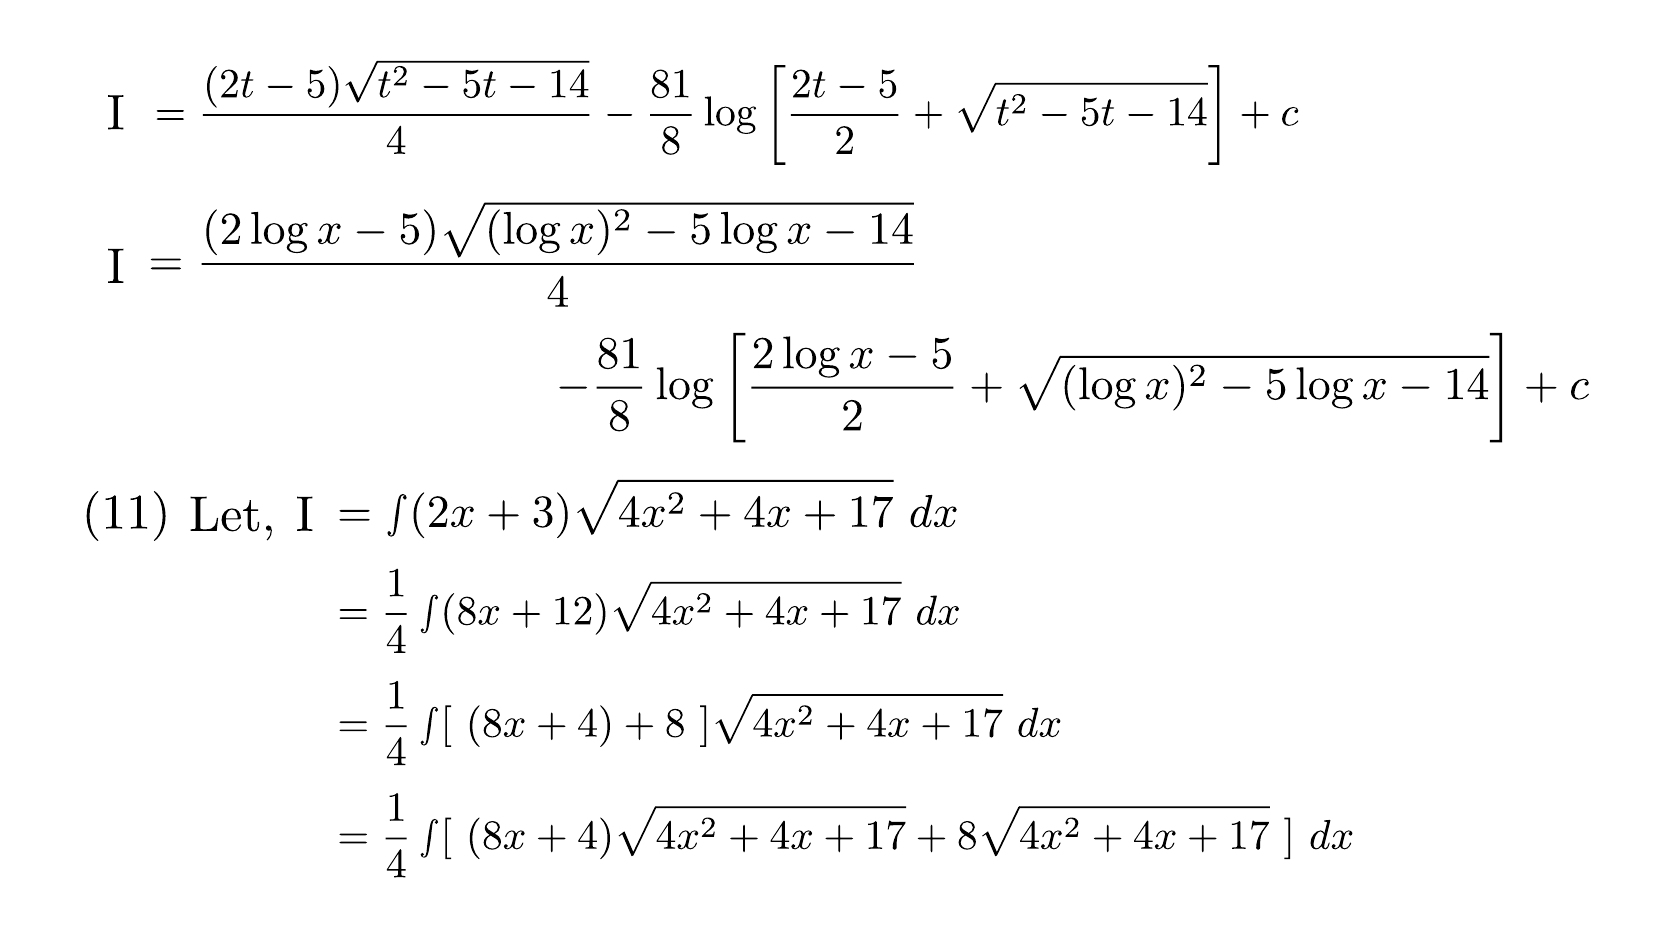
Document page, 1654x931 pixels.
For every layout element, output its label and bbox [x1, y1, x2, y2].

text_box [339, 792, 1353, 878]
text_box [557, 332, 1589, 443]
text_box [190, 496, 272, 541]
text_box [108, 248, 124, 283]
text_box [297, 496, 313, 531]
text_box [150, 202, 914, 307]
text_box [339, 680, 1061, 766]
title [47, 36, 1607, 898]
text_box [339, 568, 959, 653]
text_box [156, 60, 1299, 165]
text_box [108, 95, 124, 130]
text_box [84, 491, 166, 541]
text_box [339, 479, 957, 539]
